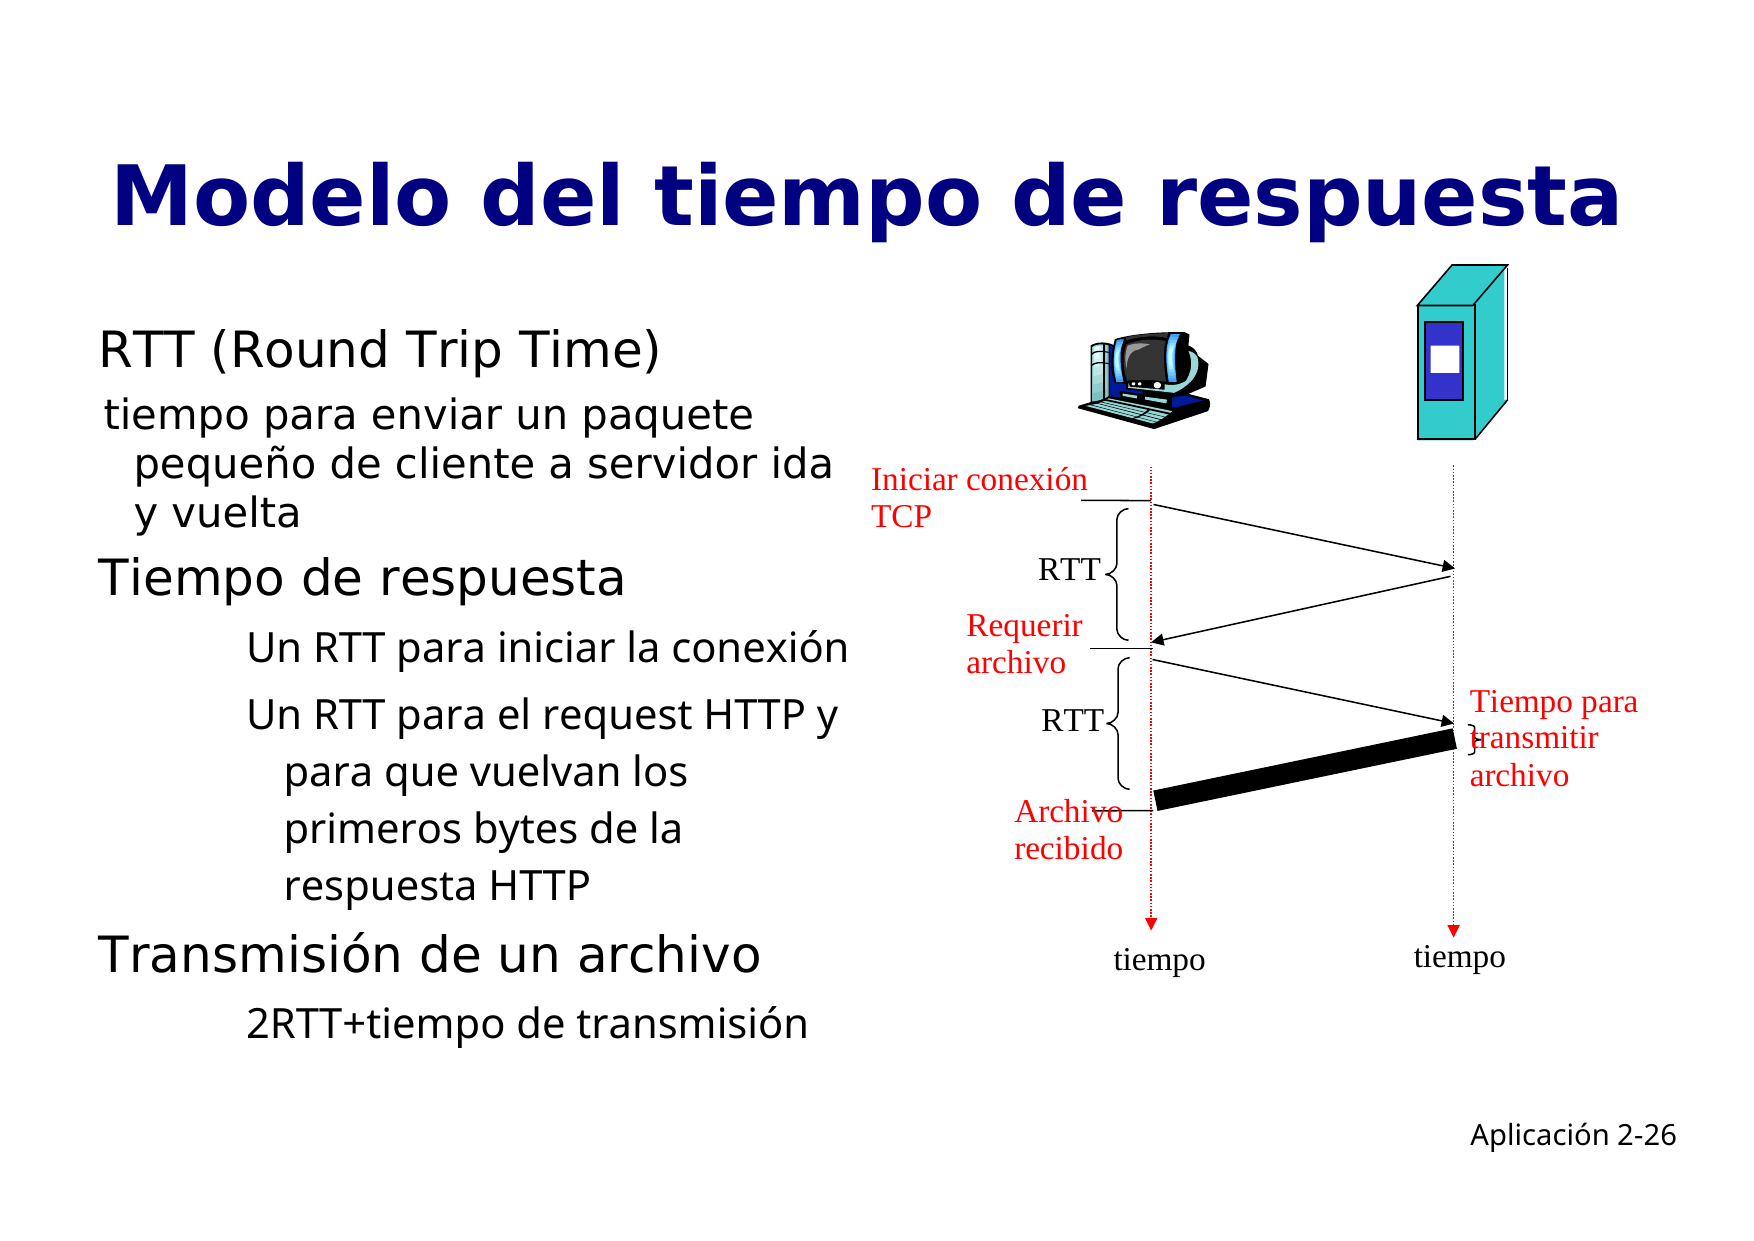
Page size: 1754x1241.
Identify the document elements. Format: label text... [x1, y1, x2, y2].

text_box RTT [1026, 693, 1120, 747]
text_box Archivo recibido [999, 785, 1147, 875]
text_box Requerir archivo [951, 598, 1098, 689]
text_box Tiempo para transmitir archivo [1455, 674, 1654, 802]
text_box Iniciar conexión TCP [856, 452, 1112, 543]
text_box RTT [1023, 542, 1116, 596]
list RTT (Round Trip Time) tiempo para enviar un paquete pequeño de cliente a servidor ida y vuelta Tiempo de respuesta Un RTT para iniciar la conexión Un RTT para el request HTTP y para que vuelvan los primeros bytes de la respuesta HTTP Transmisión de un archivo 2RTT+tiempo de transmisión [95, 320, 865, 1112]
text_box tiempo [1098, 932, 1221, 986]
picture [1077, 331, 1213, 430]
text_box [1417, 264, 1508, 441]
title Modelo del tiempo de respuesta [95, 88, 1671, 305]
text_box tiempo [1399, 930, 1522, 983]
